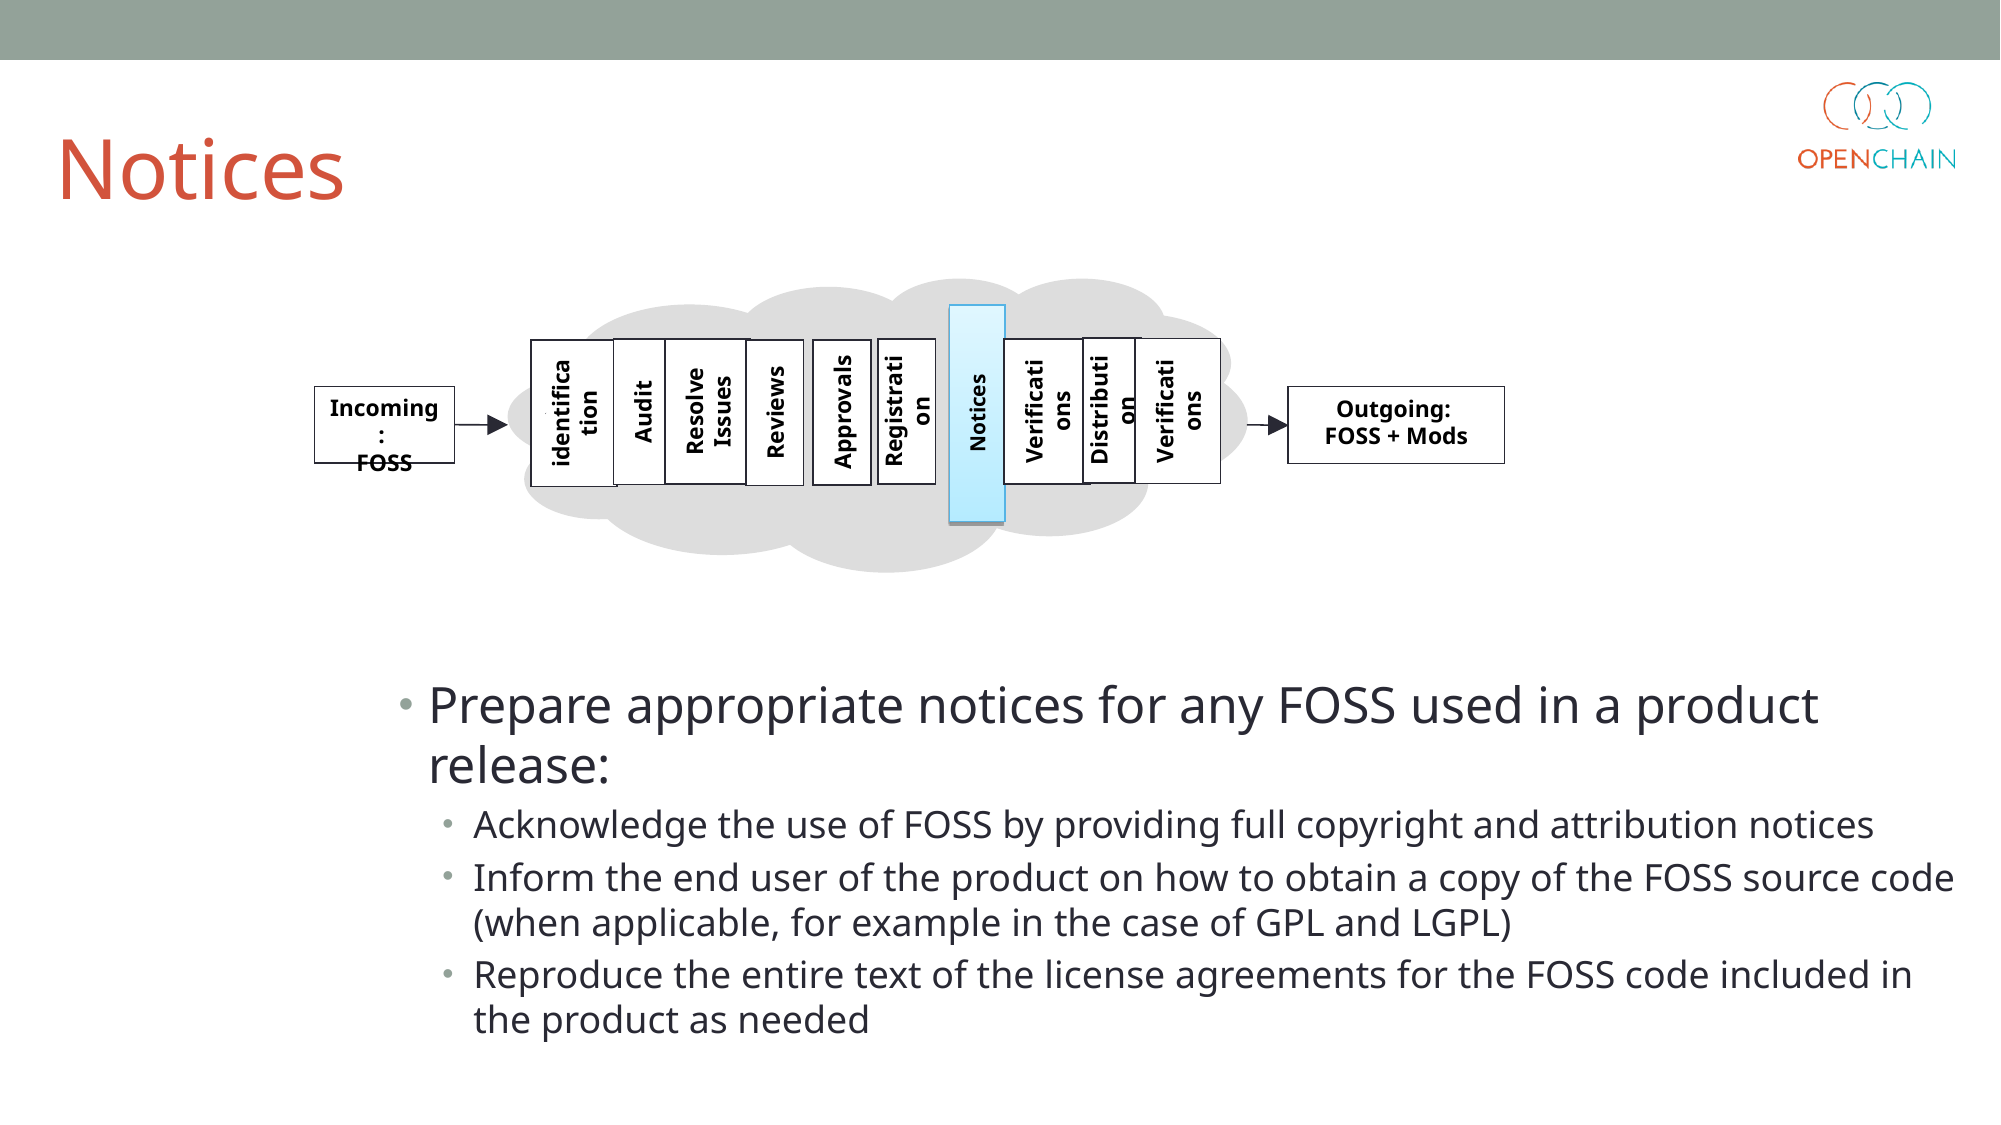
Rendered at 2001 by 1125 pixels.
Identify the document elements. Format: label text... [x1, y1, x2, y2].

text_box Audit [613, 339, 664, 485]
picture [1798, 82, 1955, 169]
text_box [524, 278, 1219, 573]
text_box Notices [40, 84, 1841, 247]
text_box Approvals [812, 339, 871, 485]
text_box Reviews [745, 340, 804, 486]
text_box Registration [877, 338, 936, 485]
text_box Prepare appropriate notices for any FOSS used in a product release: Acknowledge the use of FOSS by providing full copyright and attribution notices Inform the end user of the product on how to obtain a copy of the FOSS source code (when applicable, for example in the case of GPL and LGPL) Reproduce the entire text of the license agreements for the FOSS code included in the product as needed [356, 643, 2000, 1055]
text_box [1221, 340, 1248, 462]
text_box Resolve Issues [664, 338, 751, 485]
text_box Notices [949, 305, 1005, 522]
text_box Verifications [1134, 338, 1221, 484]
text_box [507, 387, 531, 447]
text_box identification [531, 340, 617, 487]
text_box Verifications [1004, 338, 1090, 485]
text_box Distribution [1082, 338, 1134, 484]
text_box Outgoing: FOSS + Mods [1288, 386, 1505, 464]
text_box Incoming: FOSS [314, 386, 455, 463]
